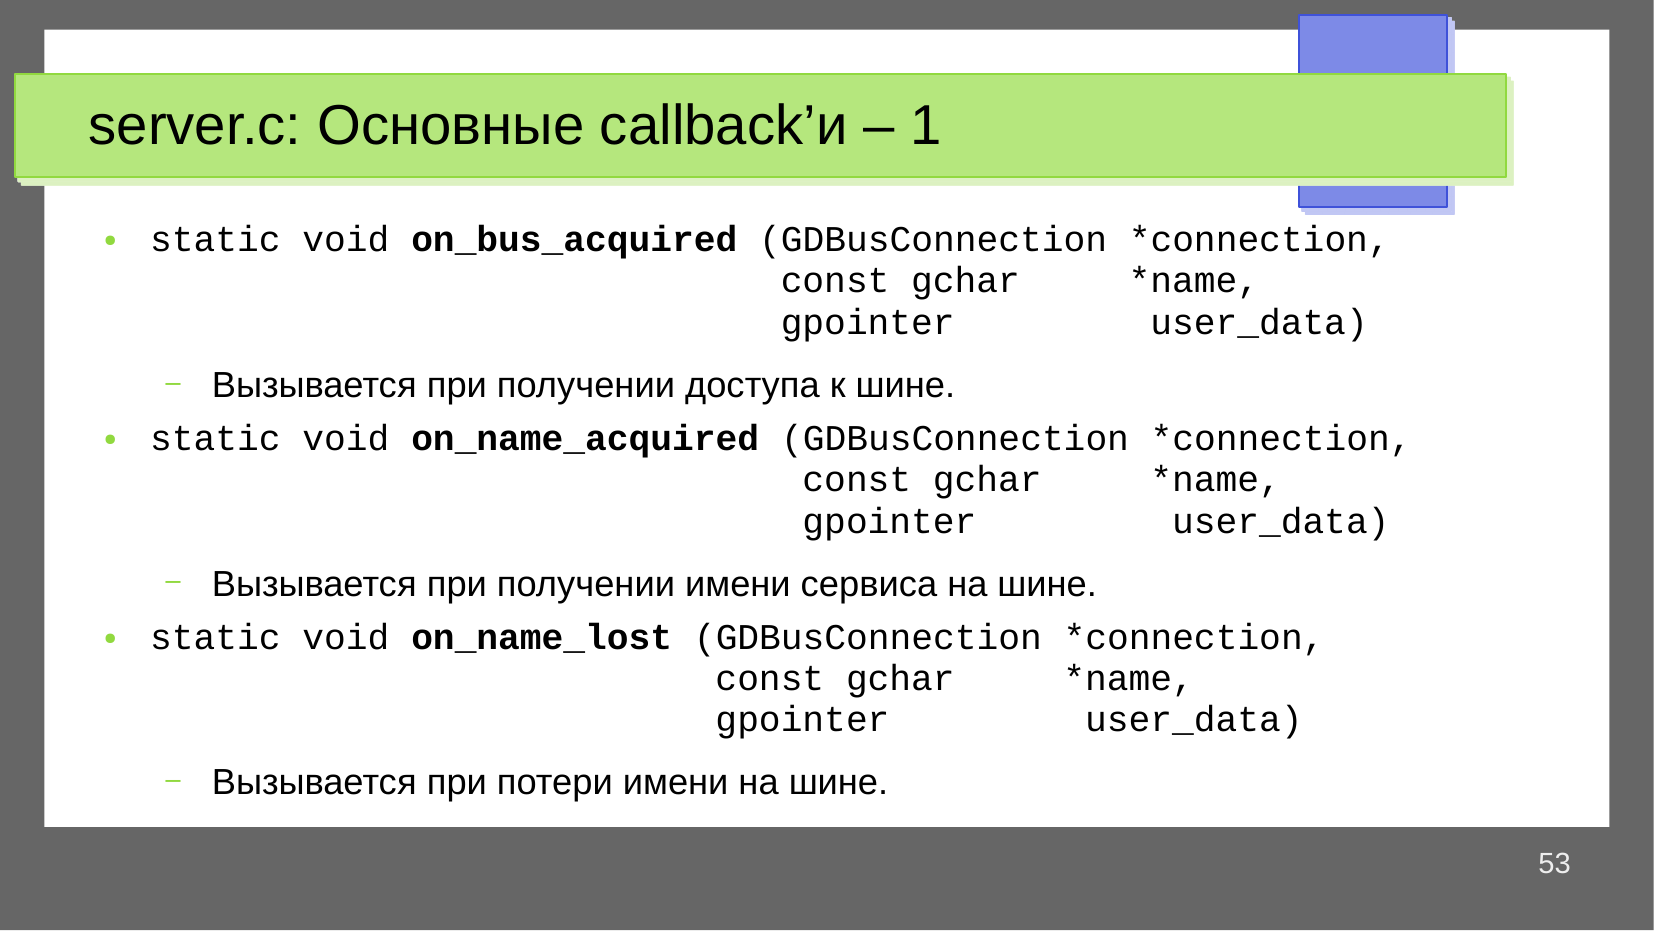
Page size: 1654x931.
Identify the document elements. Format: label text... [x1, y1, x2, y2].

title server.c: Основные callback’и – 1 [88, 73, 1506, 178]
list static void on_bus_acquired (GDBusConnection *connection, const gchar *name, gpointer user_data) Вызывается при получении доступа к шине. static void on_name_acquired (GDBusConnection *connection, const gchar *name, gpointer user_data) Вызывается при получении имени сервиса на шине. static void on_name_lost (GDBusConnection *connection, const gchar *name, gpointer user_data) Вызывается при потери имени на шине. [88, 221, 1565, 813]
